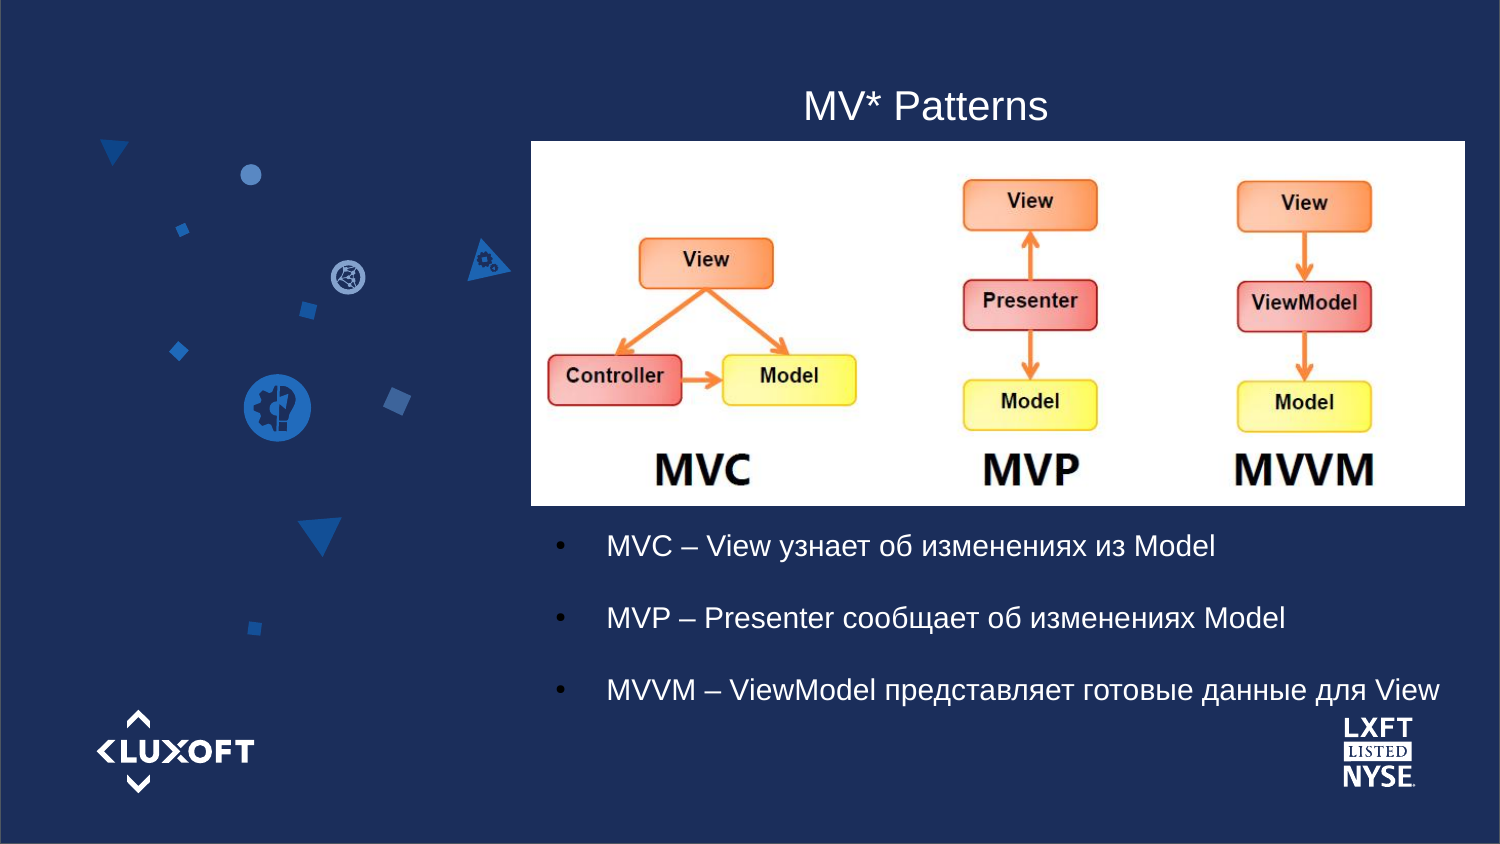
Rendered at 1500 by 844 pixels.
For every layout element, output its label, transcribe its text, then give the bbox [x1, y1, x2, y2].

list MVC – View узнает об изменениях из Model MVP – Presenter сообщает об изменениях Model MVVM – ViewModel представляет готовые данные для View [538, 519, 1453, 721]
title MV* Patterns [803, 35, 1252, 141]
picture [531, 141, 1465, 506]
